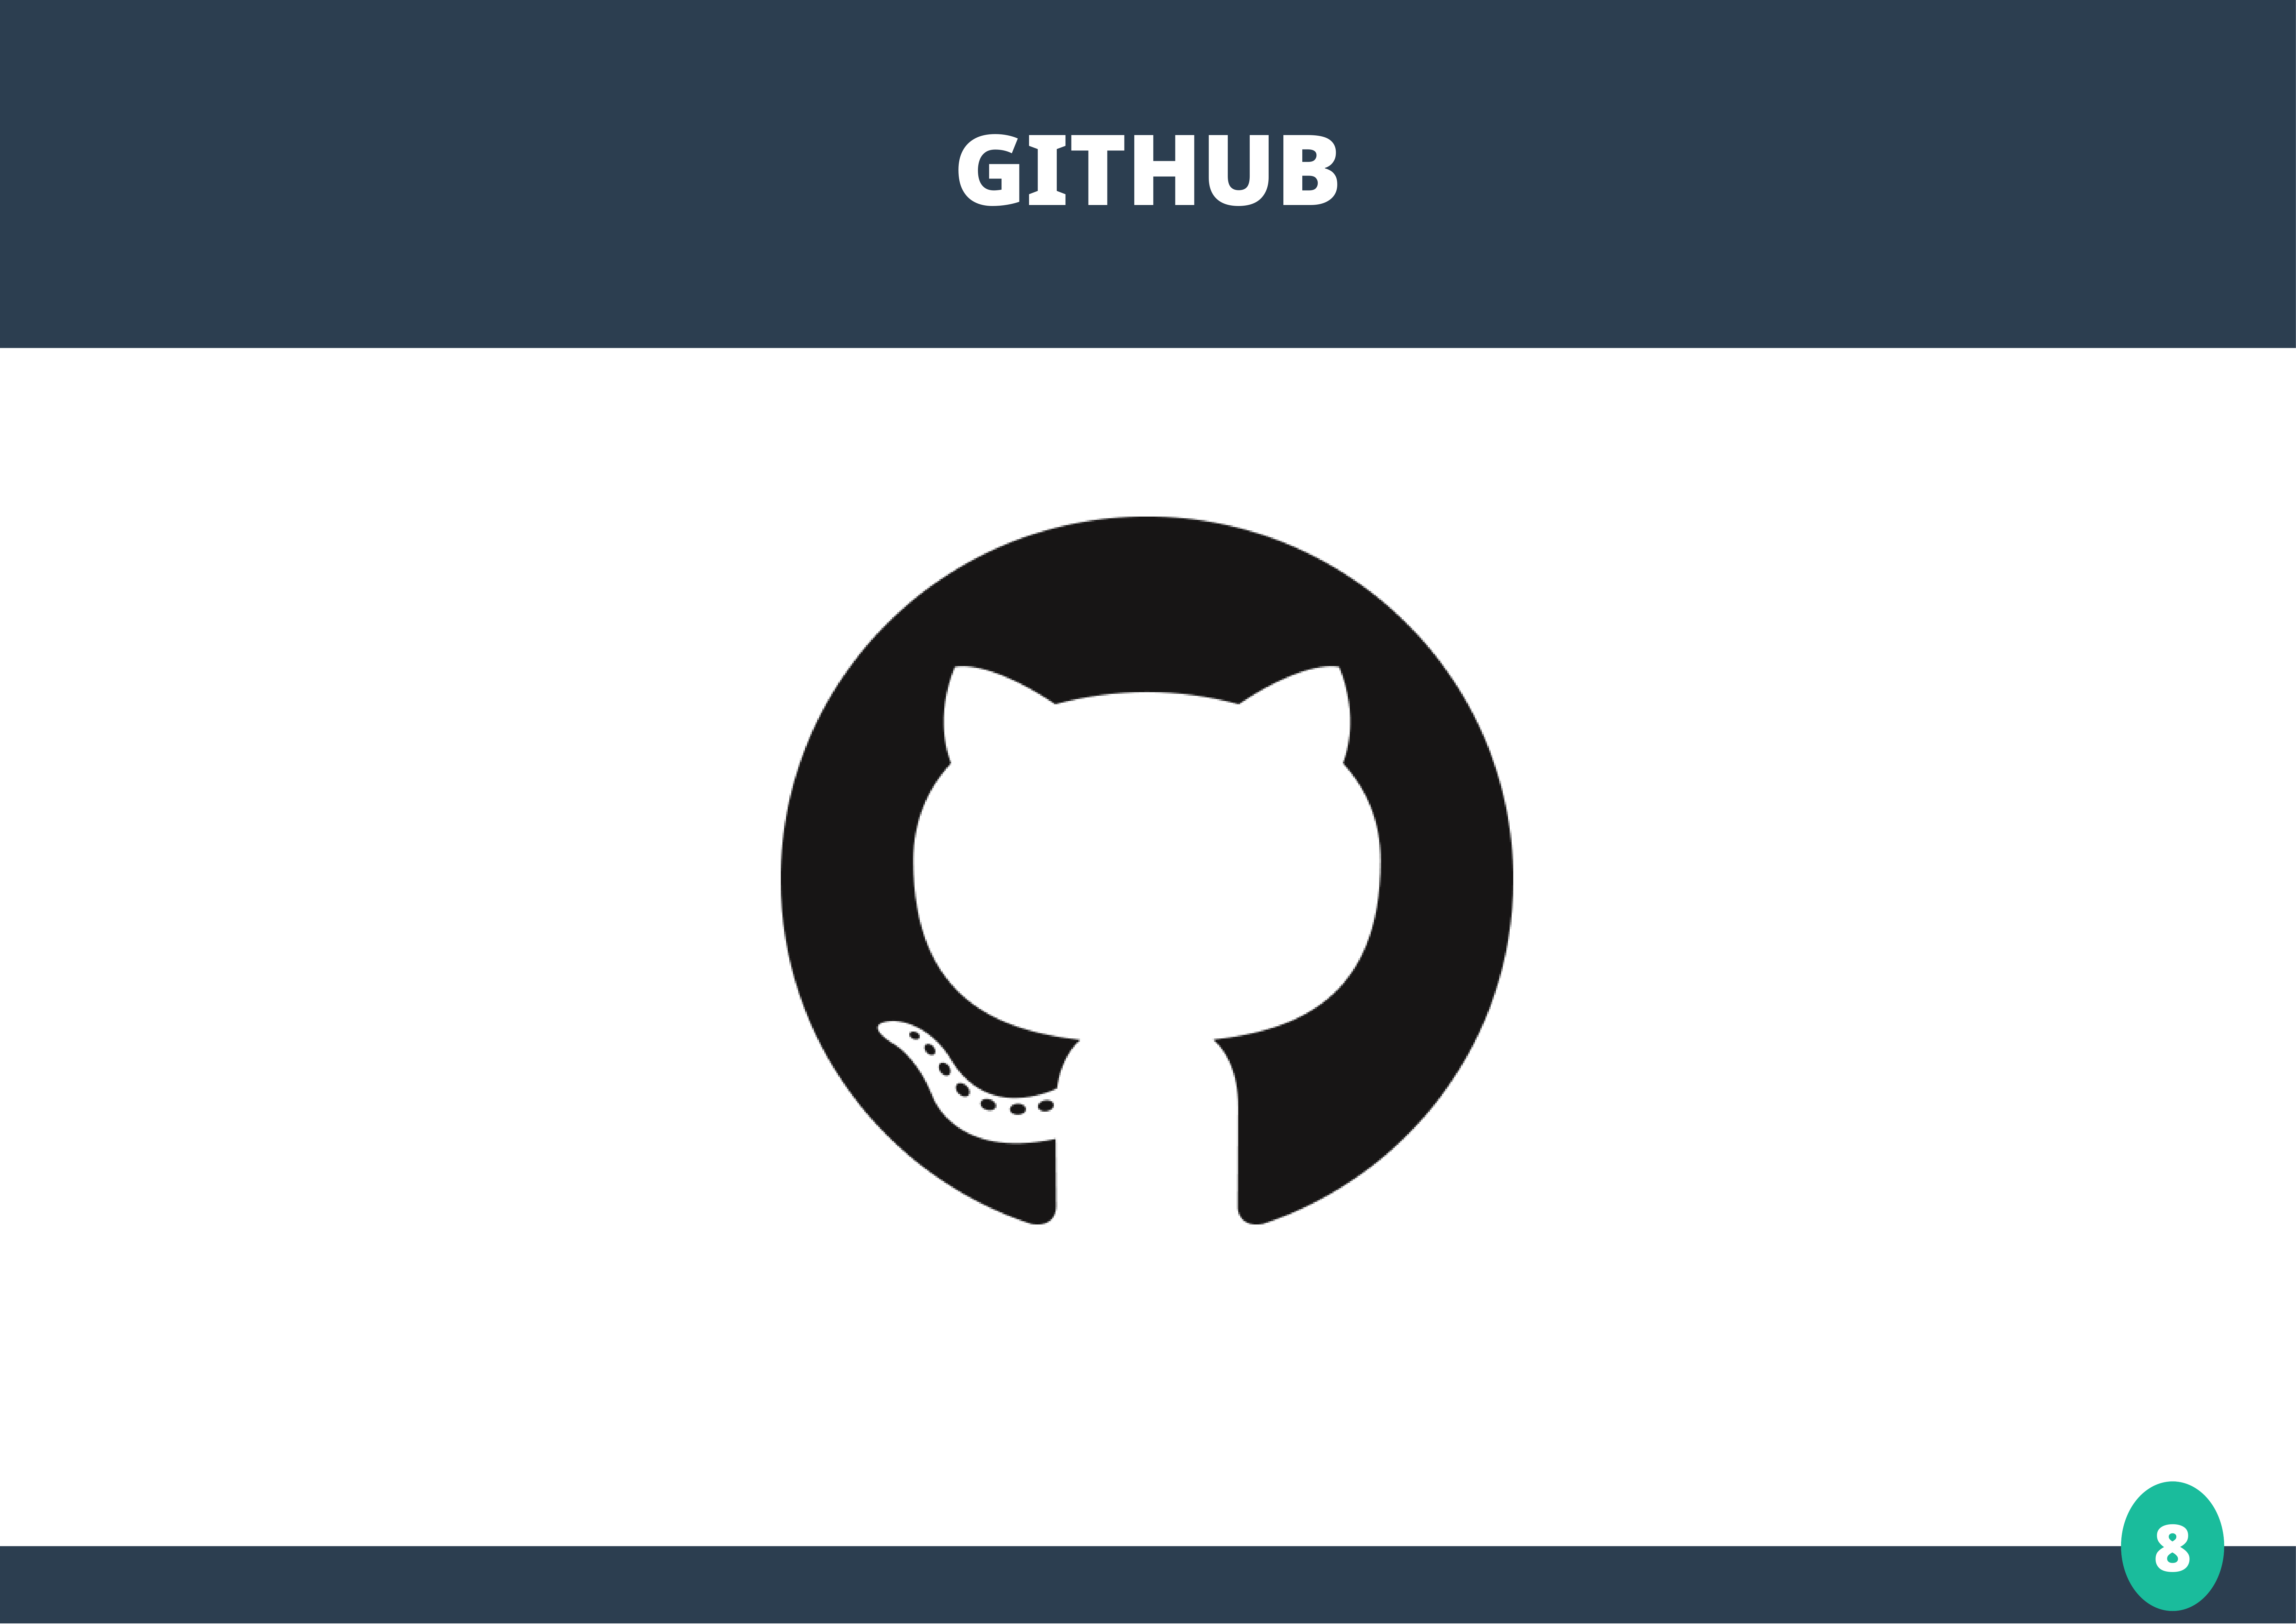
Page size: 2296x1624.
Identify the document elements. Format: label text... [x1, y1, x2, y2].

title GITHUB [82, 64, 2214, 270]
picture [661, 386, 1635, 1360]
